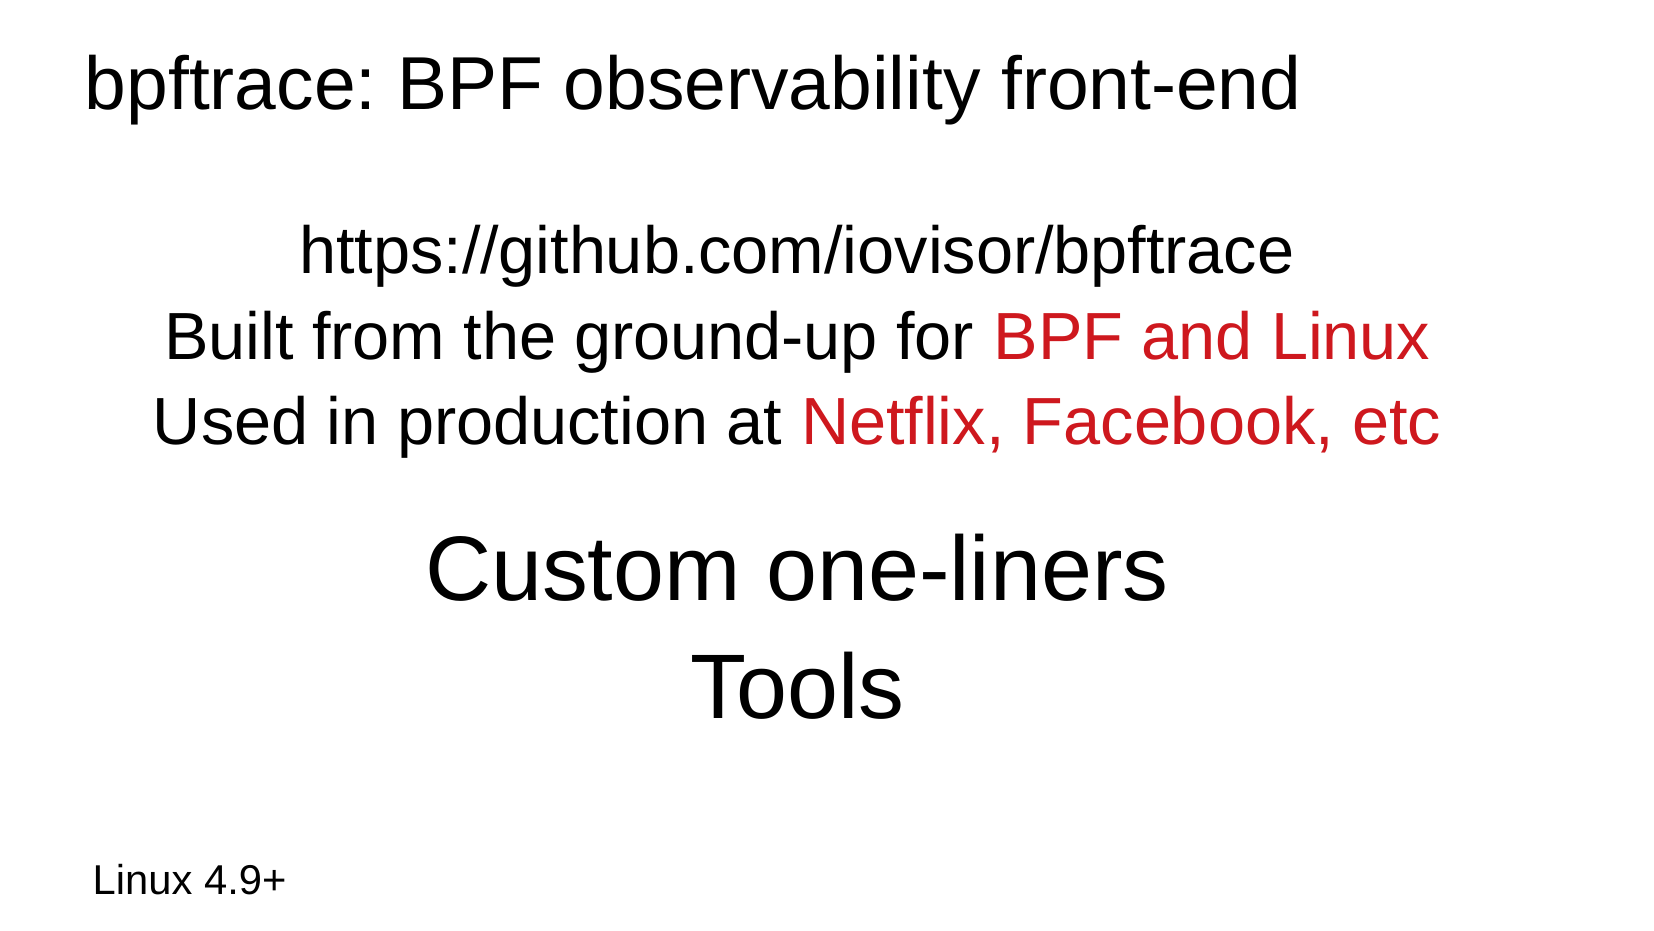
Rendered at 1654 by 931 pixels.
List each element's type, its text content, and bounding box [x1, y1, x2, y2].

text_box https://github.com/iovisor/bpftrace Built from the ground-up for BPF and Linux Used in production at Netflix, Facebook, etc Custom one-liners Tools [138, 194, 1504, 746]
text_box Linux 4.9+ [78, 845, 302, 911]
title bpftrace: BPF observability front-end [64, 20, 1554, 139]
